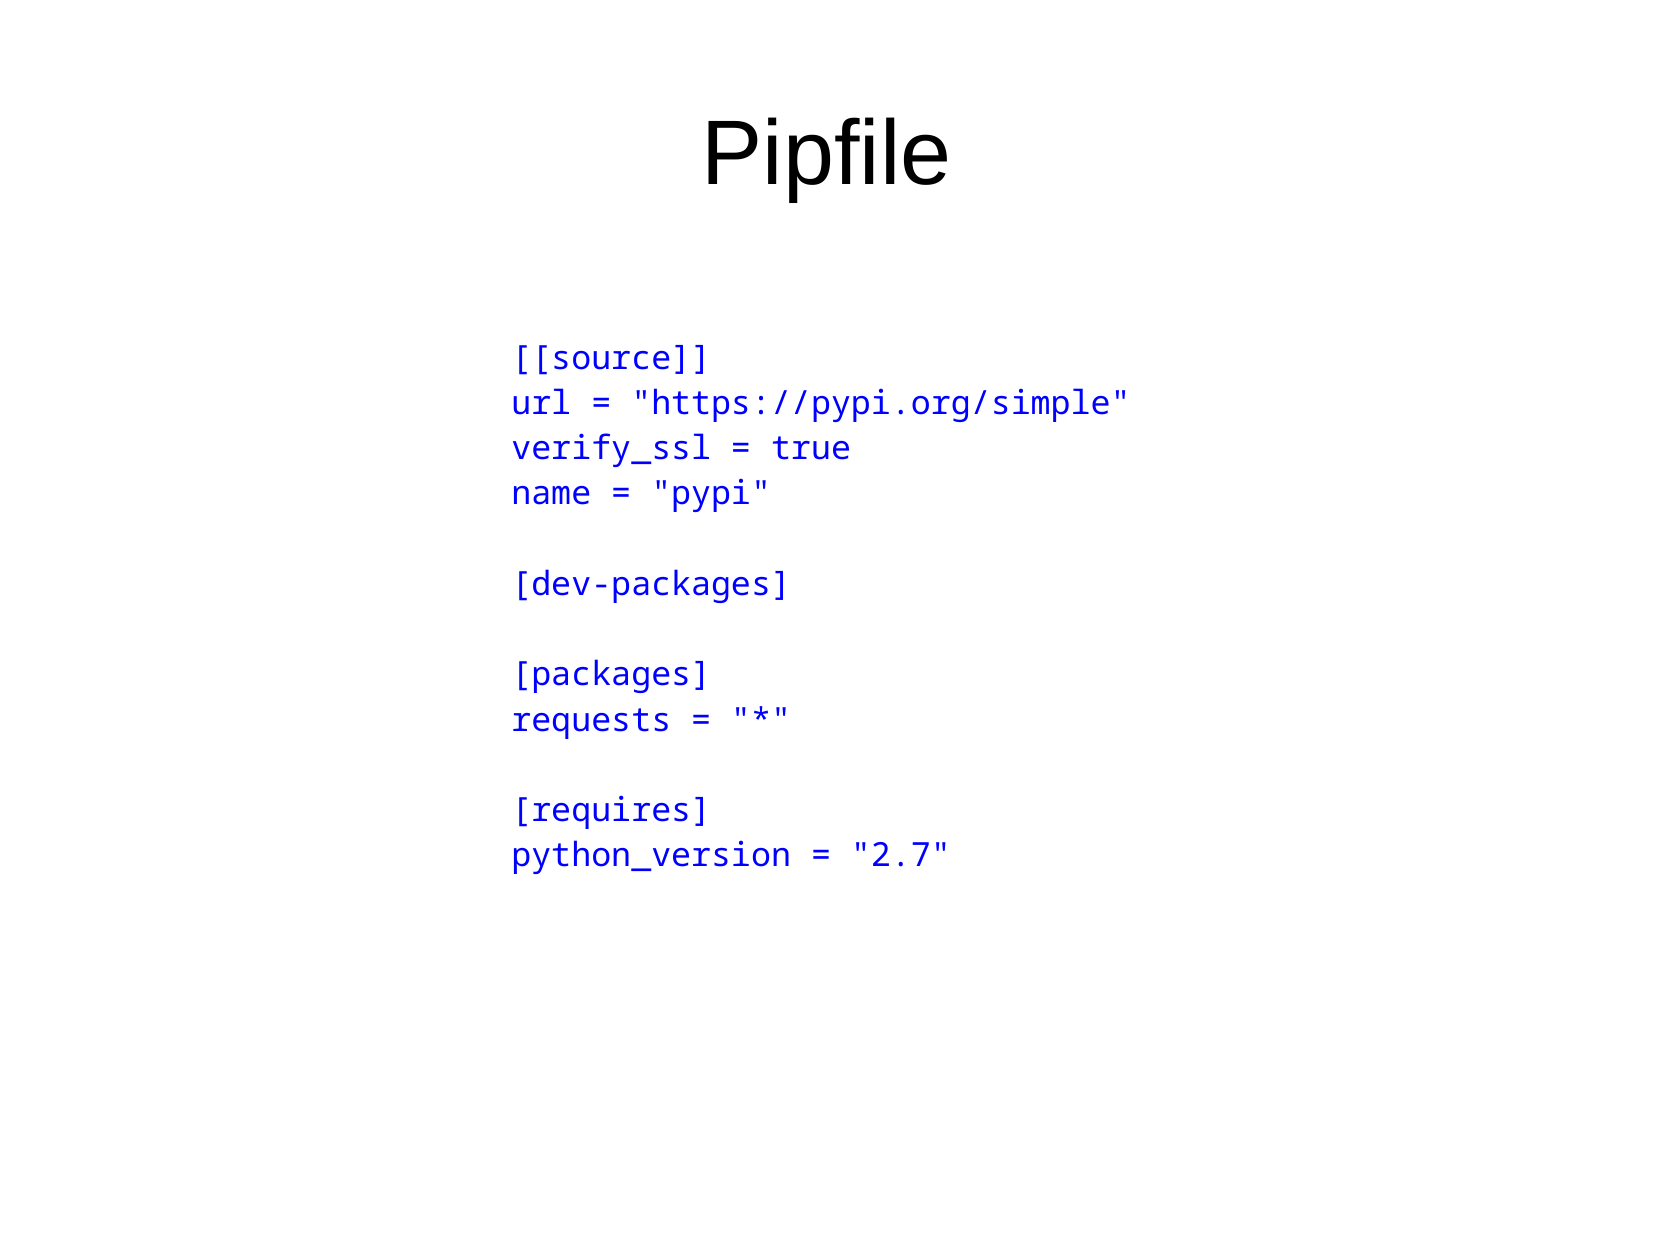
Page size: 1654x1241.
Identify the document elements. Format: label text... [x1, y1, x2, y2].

text_box [[source]] url = "https://pypi.org/simple" verify_ssl = true name = "pypi" [dev-packages] [packages] requests = "*" [requires] python_version = "2.7" [496, 326, 1152, 807]
title Pipfile [82, 49, 1571, 257]
